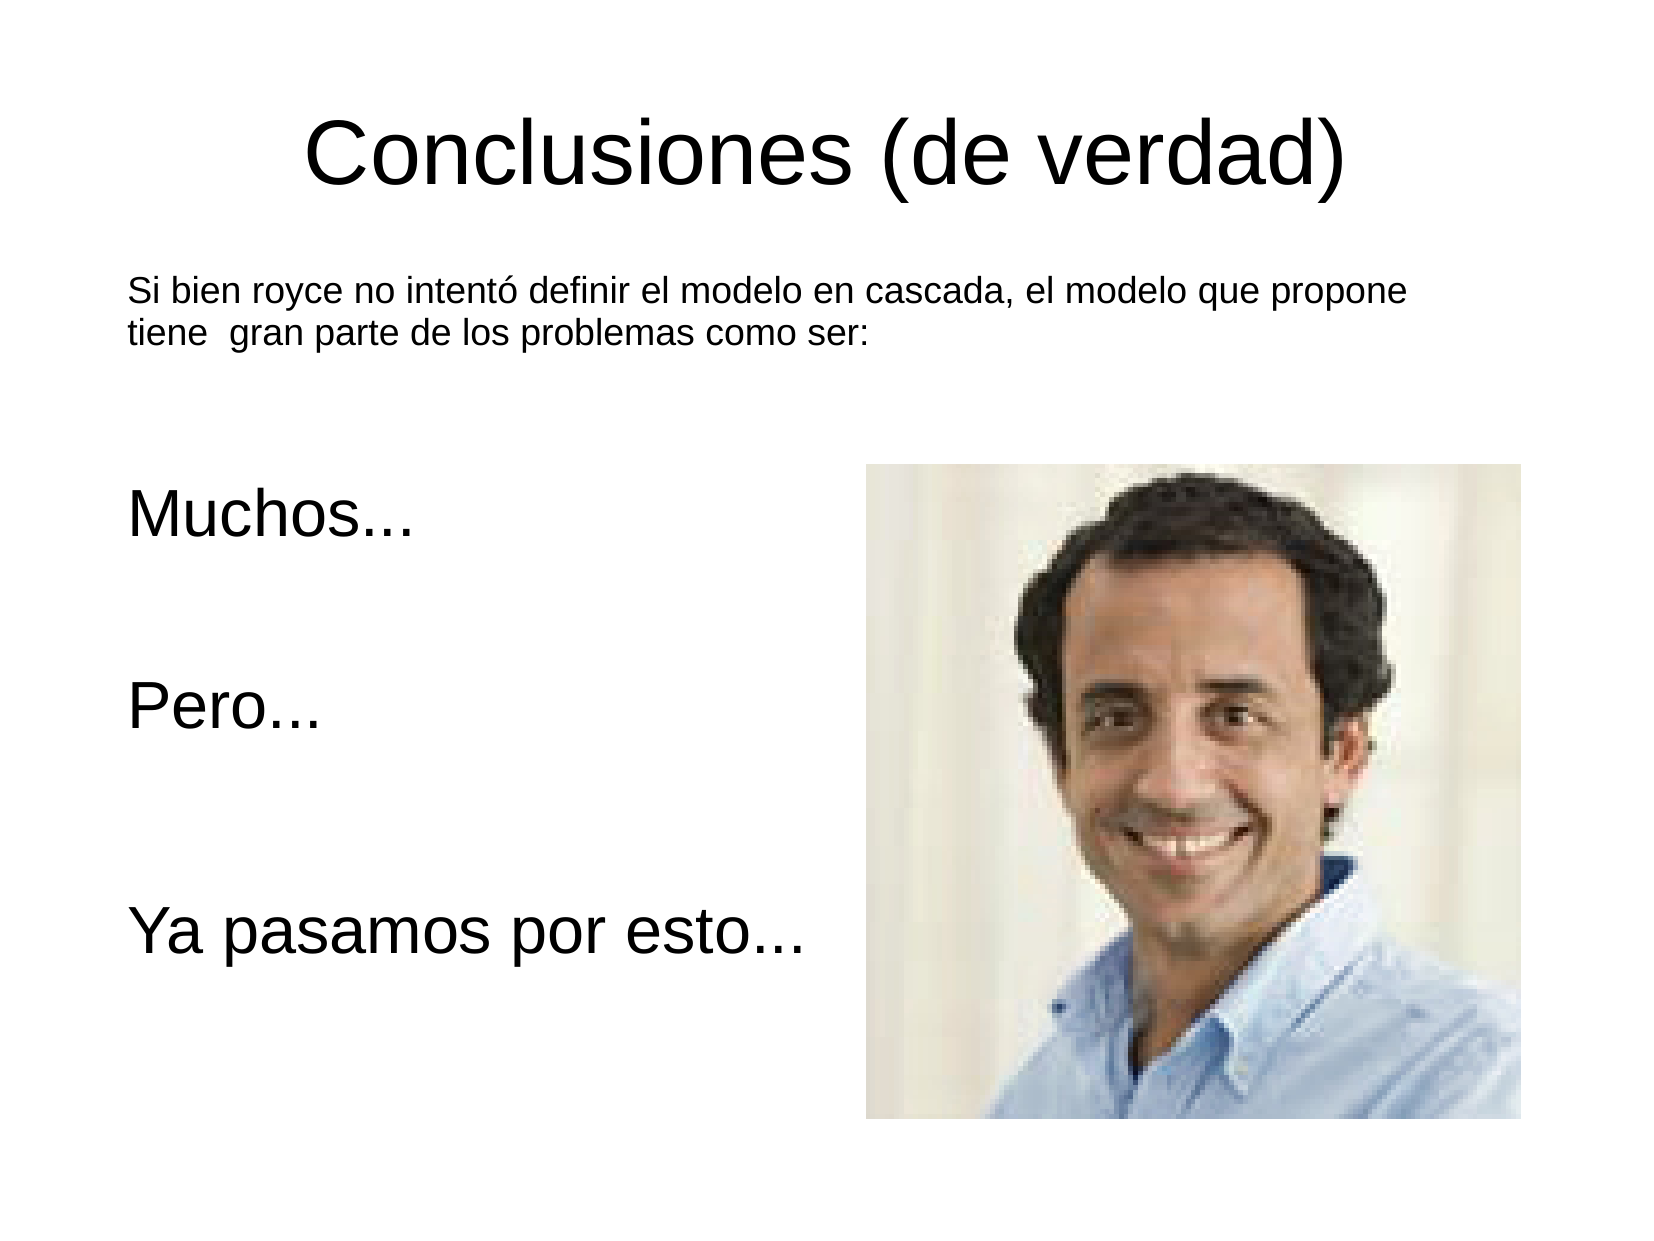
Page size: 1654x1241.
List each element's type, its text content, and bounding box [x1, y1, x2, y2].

picture [866, 464, 1521, 1119]
text_box Ya pasamos por esto... [112, 885, 863, 976]
title Conclusiones (de verdad) [82, 49, 1571, 257]
text_box Si bien royce no intentó definir el modelo en cascada, el modelo que propone tiene gran parte de los problemas como ser: [112, 262, 1501, 362]
text_box Muchos... [112, 468, 788, 601]
text_box Pero... [112, 660, 788, 751]
